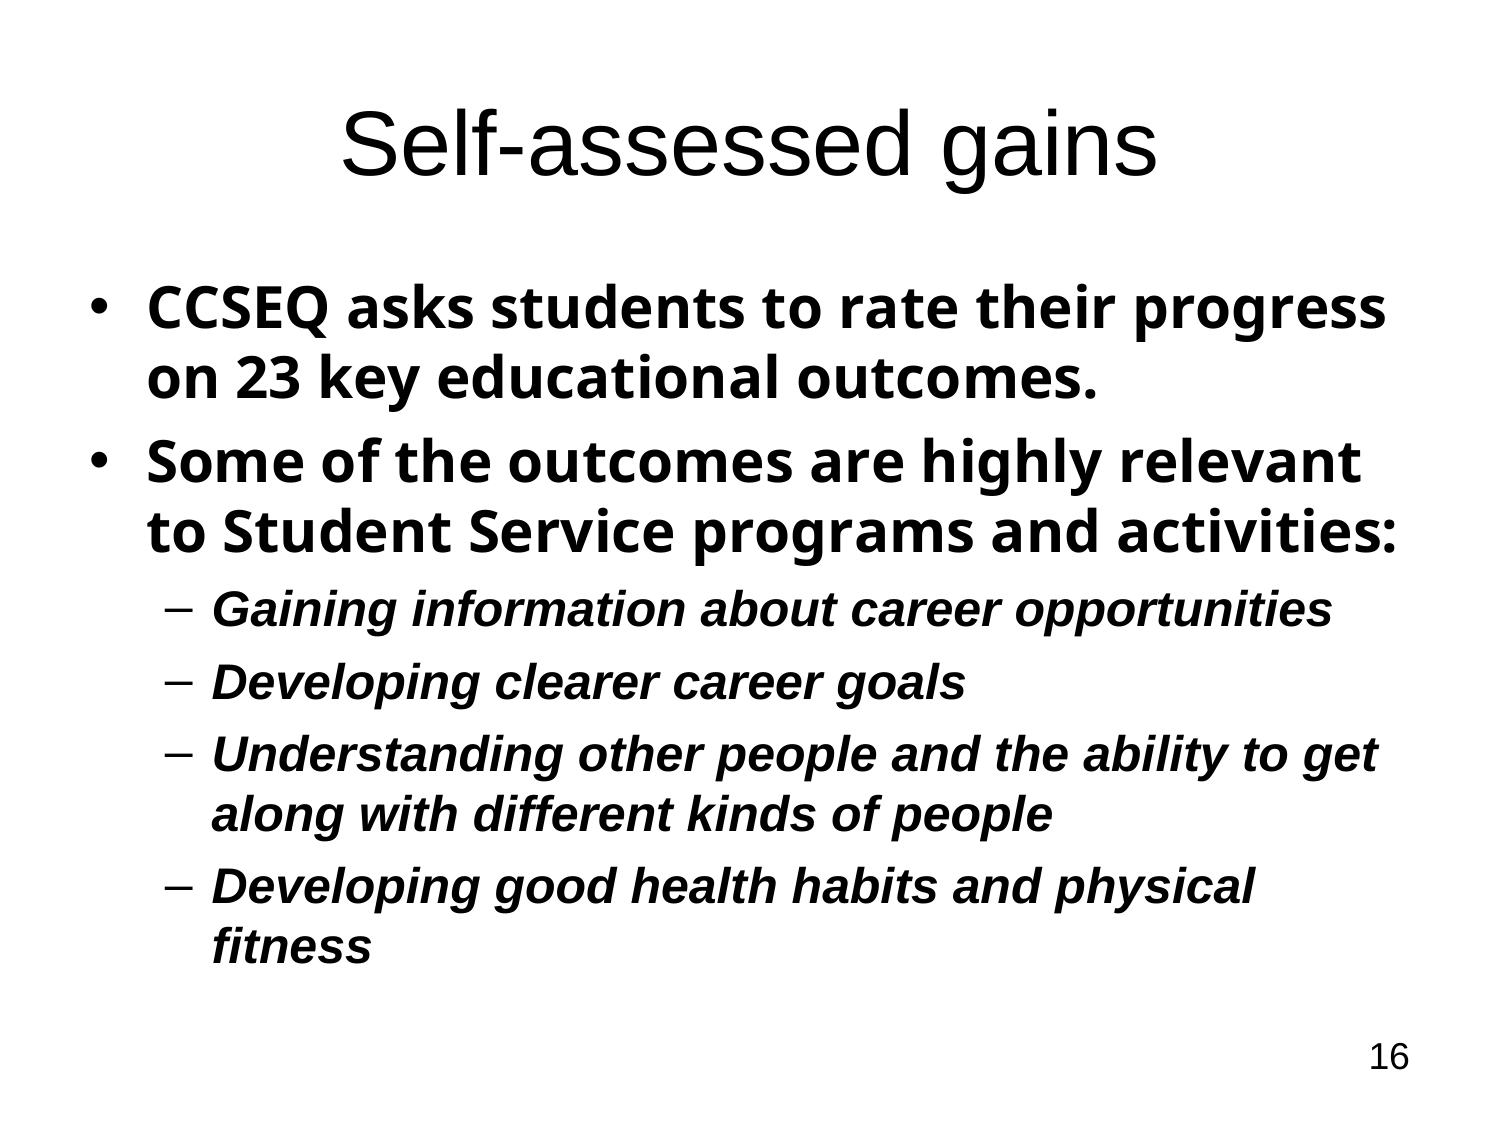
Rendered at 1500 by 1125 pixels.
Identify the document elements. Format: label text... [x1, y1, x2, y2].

title Self-assessed gains [75, 45, 1426, 233]
list CCSEQ asks students to rate their progress on 23 key educational outcomes. Some of the outcomes are highly relevant to Student Service programs and activities: Gaining information about career opportunities Developing clearer career goals Understanding other people and the ability to get along with different kinds of people Developing good health habits and physical fitness [75, 262, 1426, 1005]
